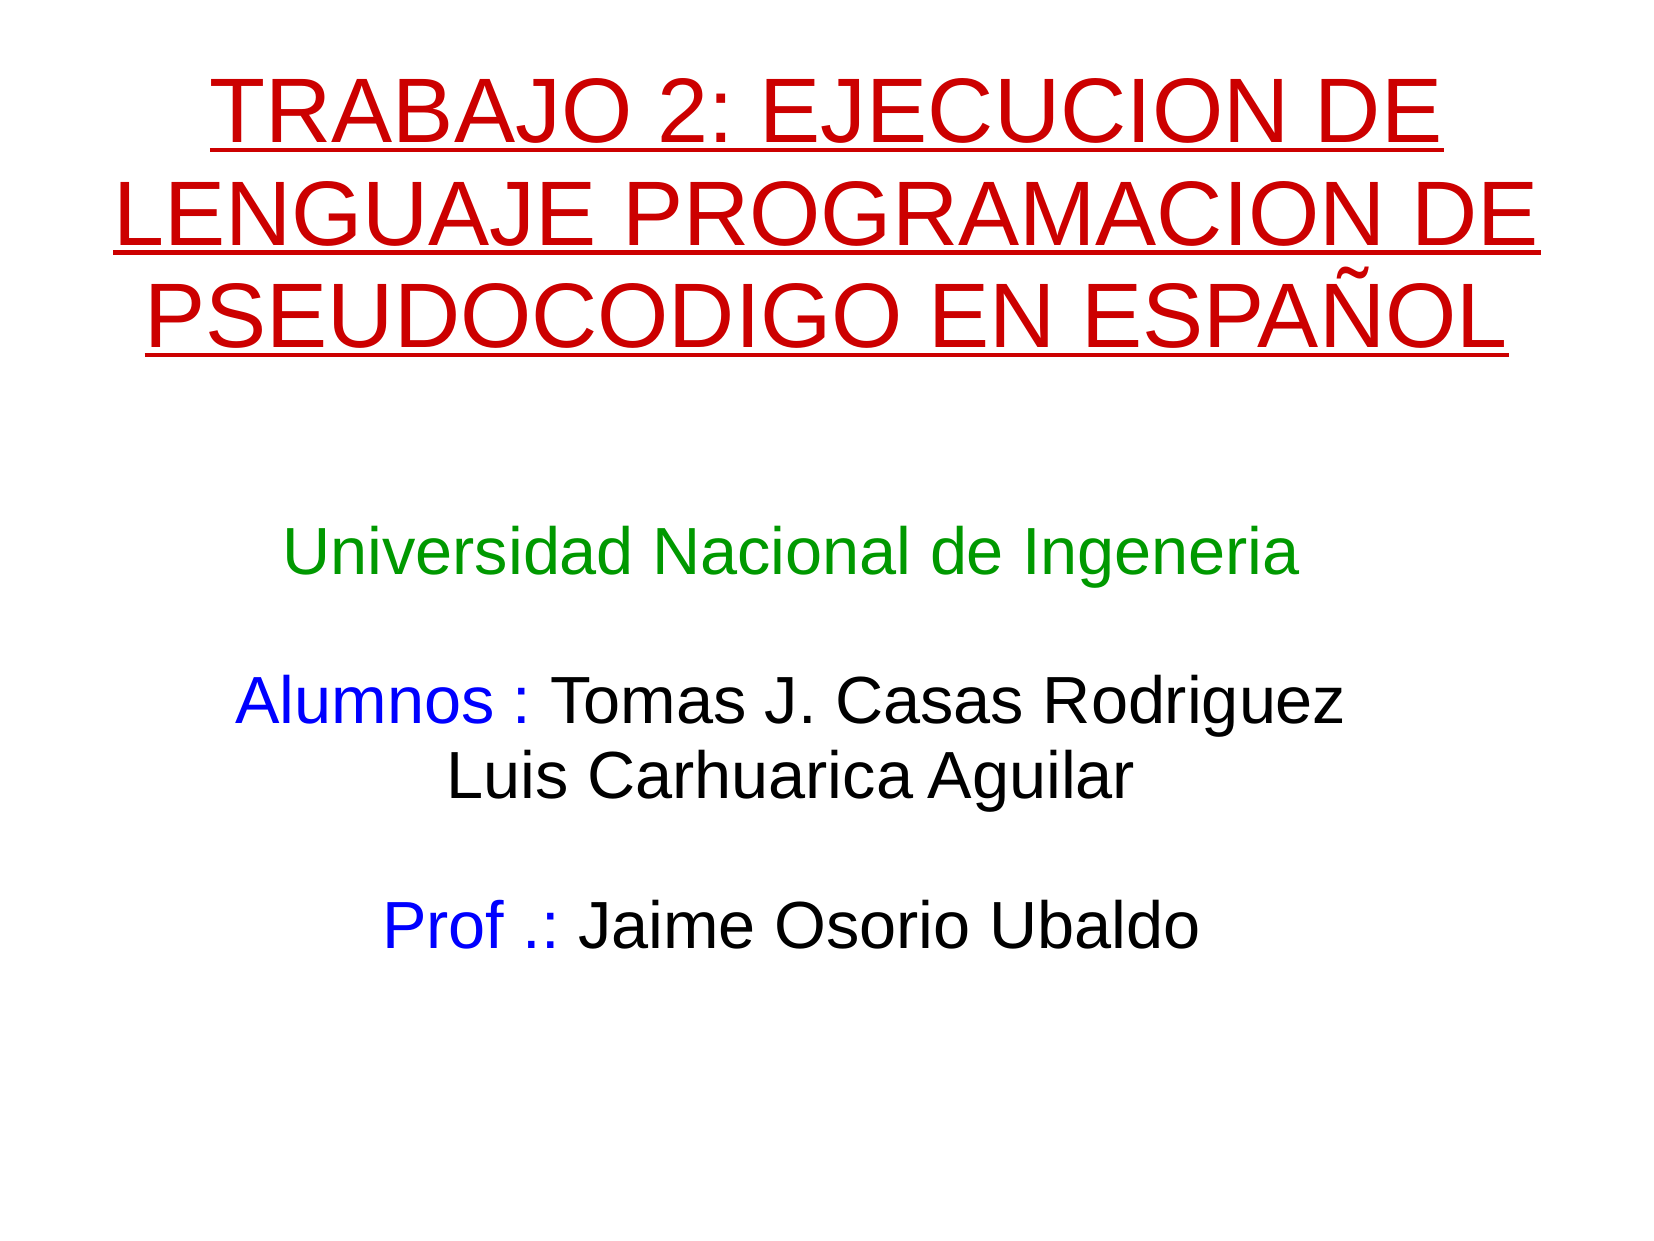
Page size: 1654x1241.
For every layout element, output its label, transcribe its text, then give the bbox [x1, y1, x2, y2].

title TRABAJO 2: EJECUCION DE LENGUAJE PROGRAMACION DE PSEUDOCODIGO EN ESPAÑOL [82, 59, 1571, 368]
subtitle Universidad Nacional de Ingeneria Alumnos : Tomas J. Casas Rodriguez Luis Carhuarica Aguilar Prof .: Jaime Osorio Ubaldo [47, 437, 1536, 1040]
